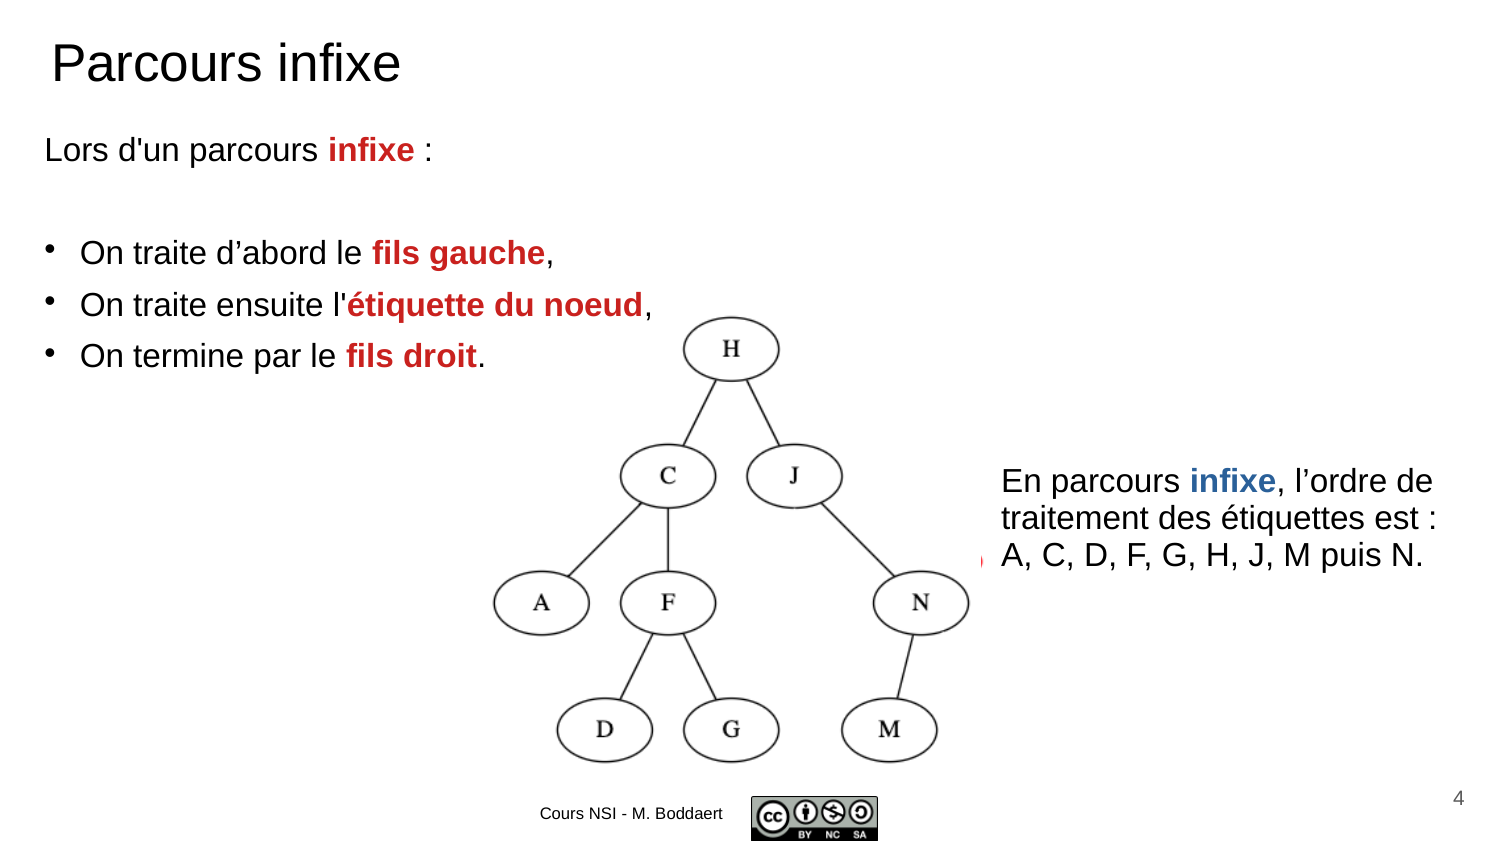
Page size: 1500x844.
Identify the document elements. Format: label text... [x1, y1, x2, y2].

title Parcours infixe [51, 13, 1449, 108]
slide_number <numéro> [1389, 764, 1480, 830]
text_box Lors d'un parcours infixe : On traite d’abord le fils gauche, On traite ensuite l'étiquette du noeud, On termine par le fils droit. [29, 120, 1477, 384]
picture [486, 384, 1037, 786]
picture [751, 796, 878, 841]
text_box En parcours infixe, l’ordre de traitement des étiquettes est : A, C, D, F, G, H, J, M puis N. [986, 454, 1500, 603]
